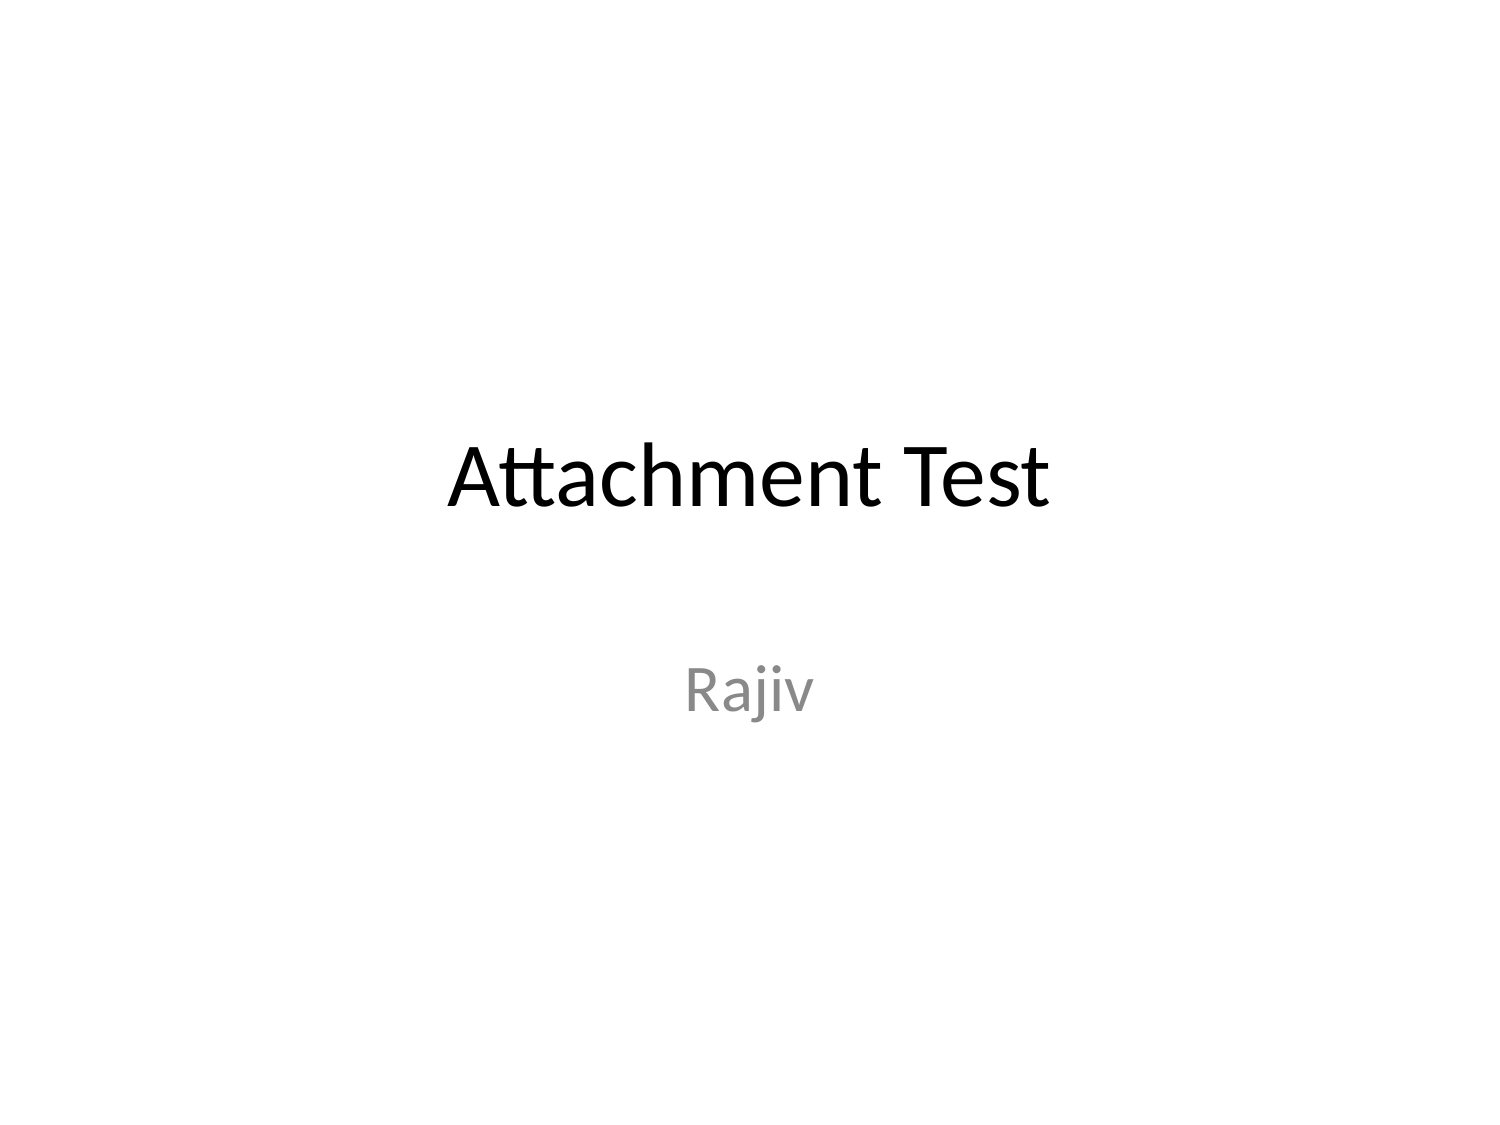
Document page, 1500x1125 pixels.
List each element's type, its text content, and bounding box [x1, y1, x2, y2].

title Attachment Test [112, 349, 1388, 591]
subtitle Rajiv [225, 637, 1276, 925]
